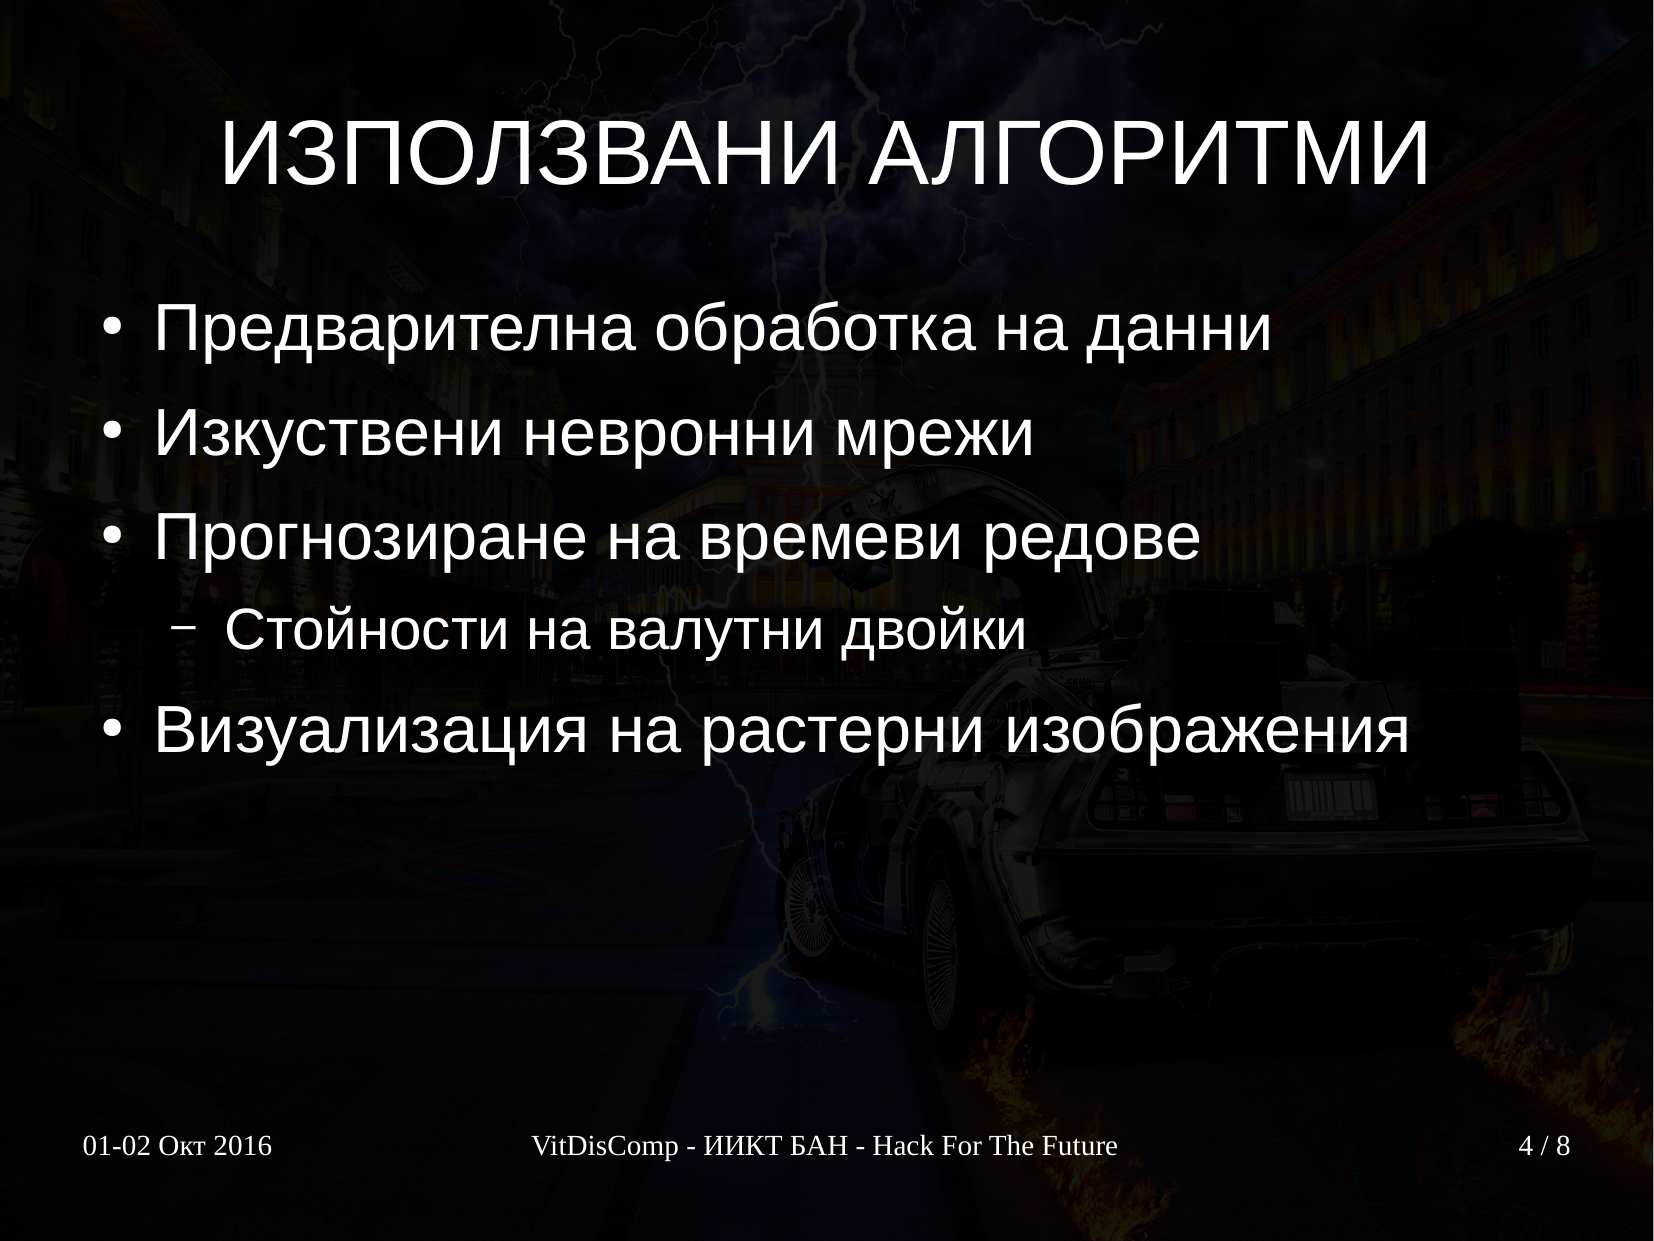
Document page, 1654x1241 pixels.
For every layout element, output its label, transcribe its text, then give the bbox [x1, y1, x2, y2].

picture [0, 0, 1654, 1241]
title ИЗПОЛЗВАНИ АЛГОРИТМИ [82, 49, 1571, 257]
list Предварителна обработка на данни Изкуствени невронни мрежи Прогнозиране на времеви редове Стойности на валутни двойки Визуализация на растерни изображения [82, 290, 1571, 1010]
